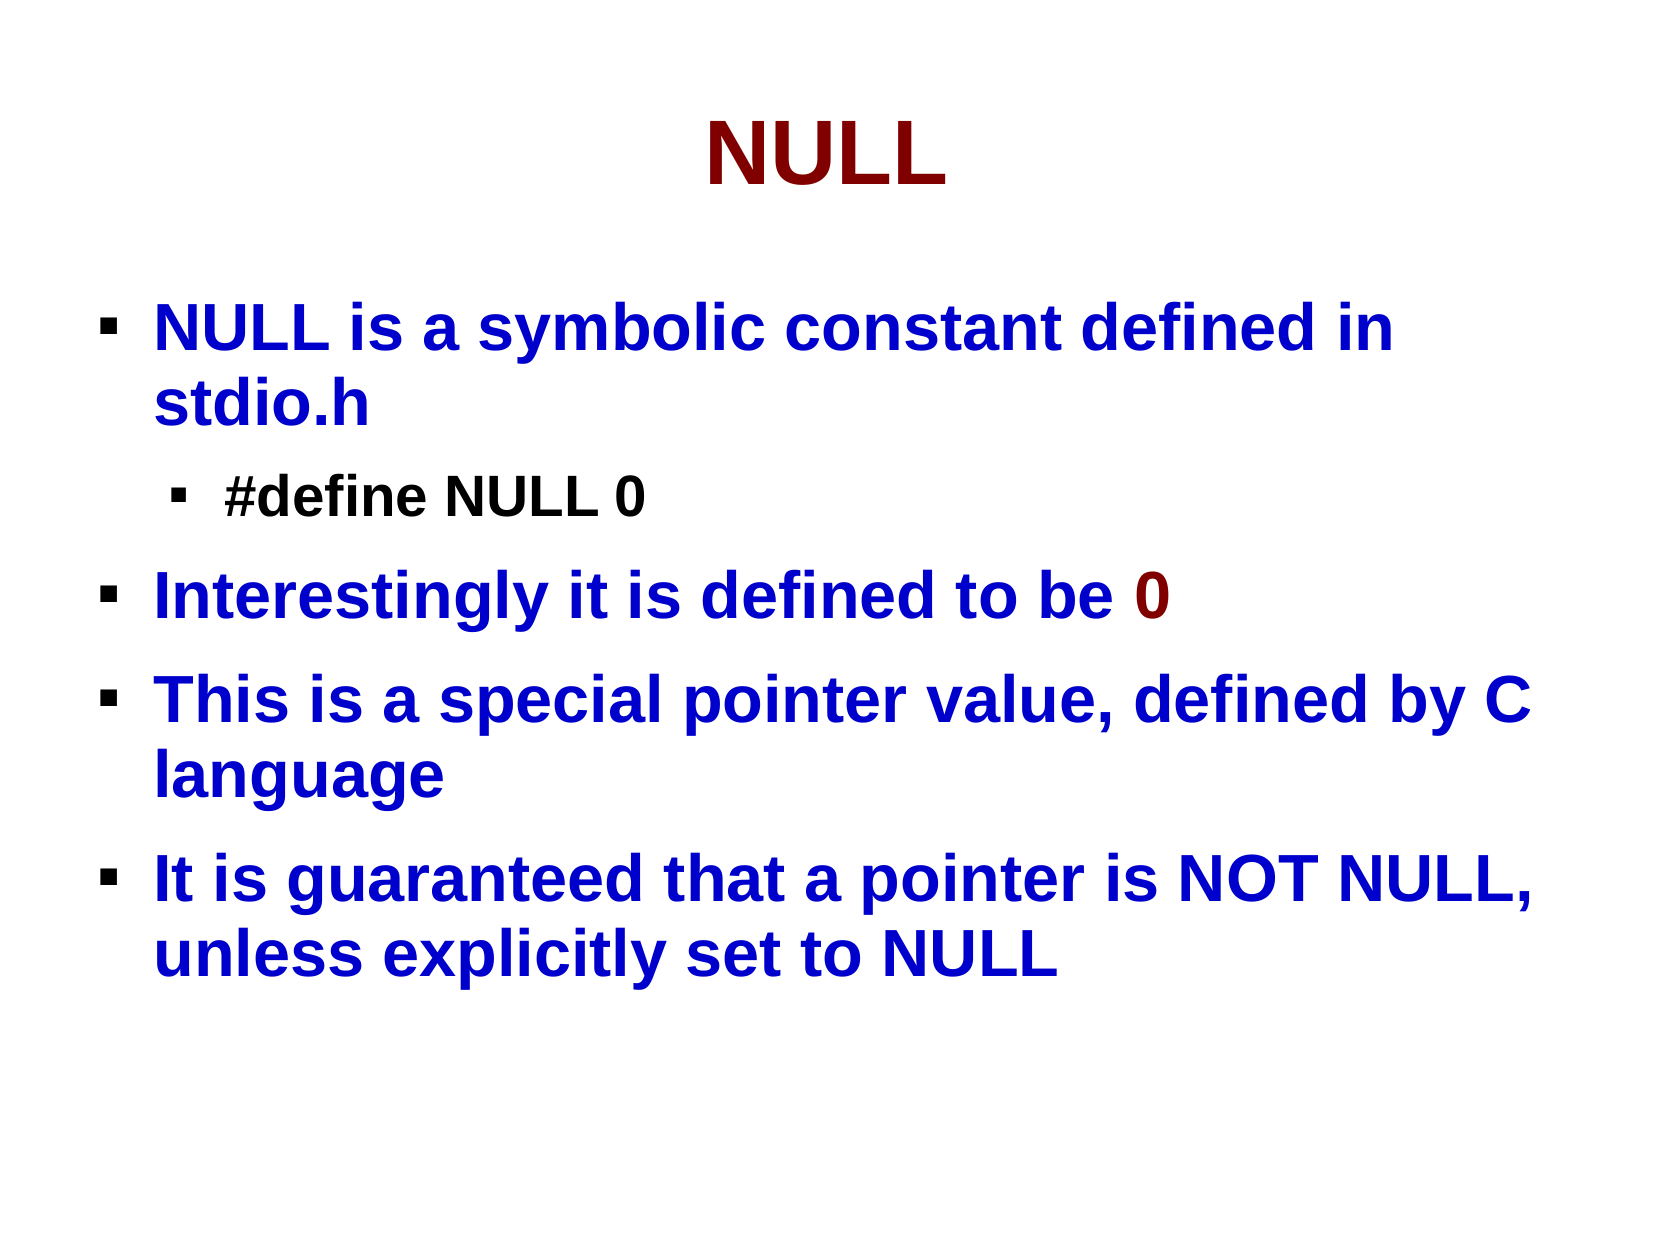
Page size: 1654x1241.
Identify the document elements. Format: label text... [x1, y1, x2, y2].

title NULL [82, 49, 1571, 257]
list NULL is a symbolic constant defined in stdio.h #define NULL 0 Interestingly it is defined to be 0 This is a special pointer value, defined by C language It is guaranteed that a pointer is NOT NULL, unless explicitly set to NULL [82, 290, 1571, 1010]
